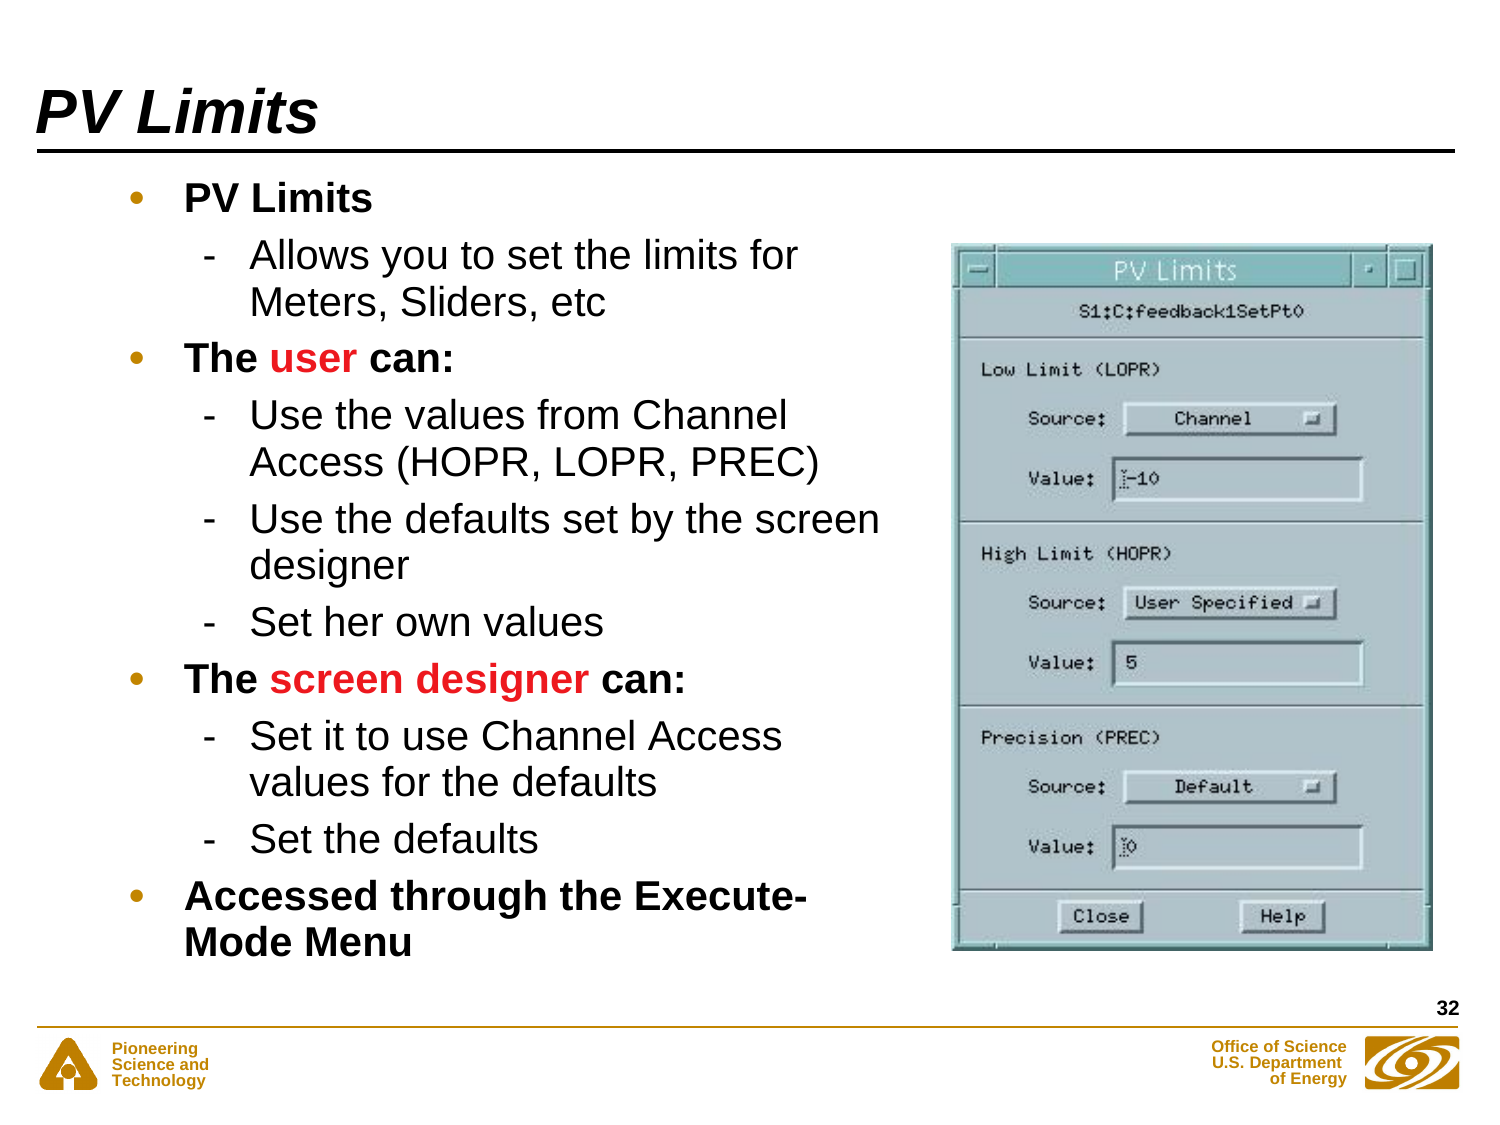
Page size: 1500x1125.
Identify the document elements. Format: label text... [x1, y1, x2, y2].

picture [35, 1034, 101, 1094]
title PV Limits [21, 75, 1459, 154]
picture [1362, 1032, 1463, 1093]
list PV Limits Allows you to set the limits for Meters, Sliders, etc The user can: Use the values from Channel Access (HOPR, LOPR, PREC) Use the defaults set by the screen designer Set her own values The screen designer can: Set it to use Channel Access values for the defaults Set the defaults Accessed through the Execute-Mode Menu [112, 167, 930, 1022]
picture [951, 243, 1433, 951]
